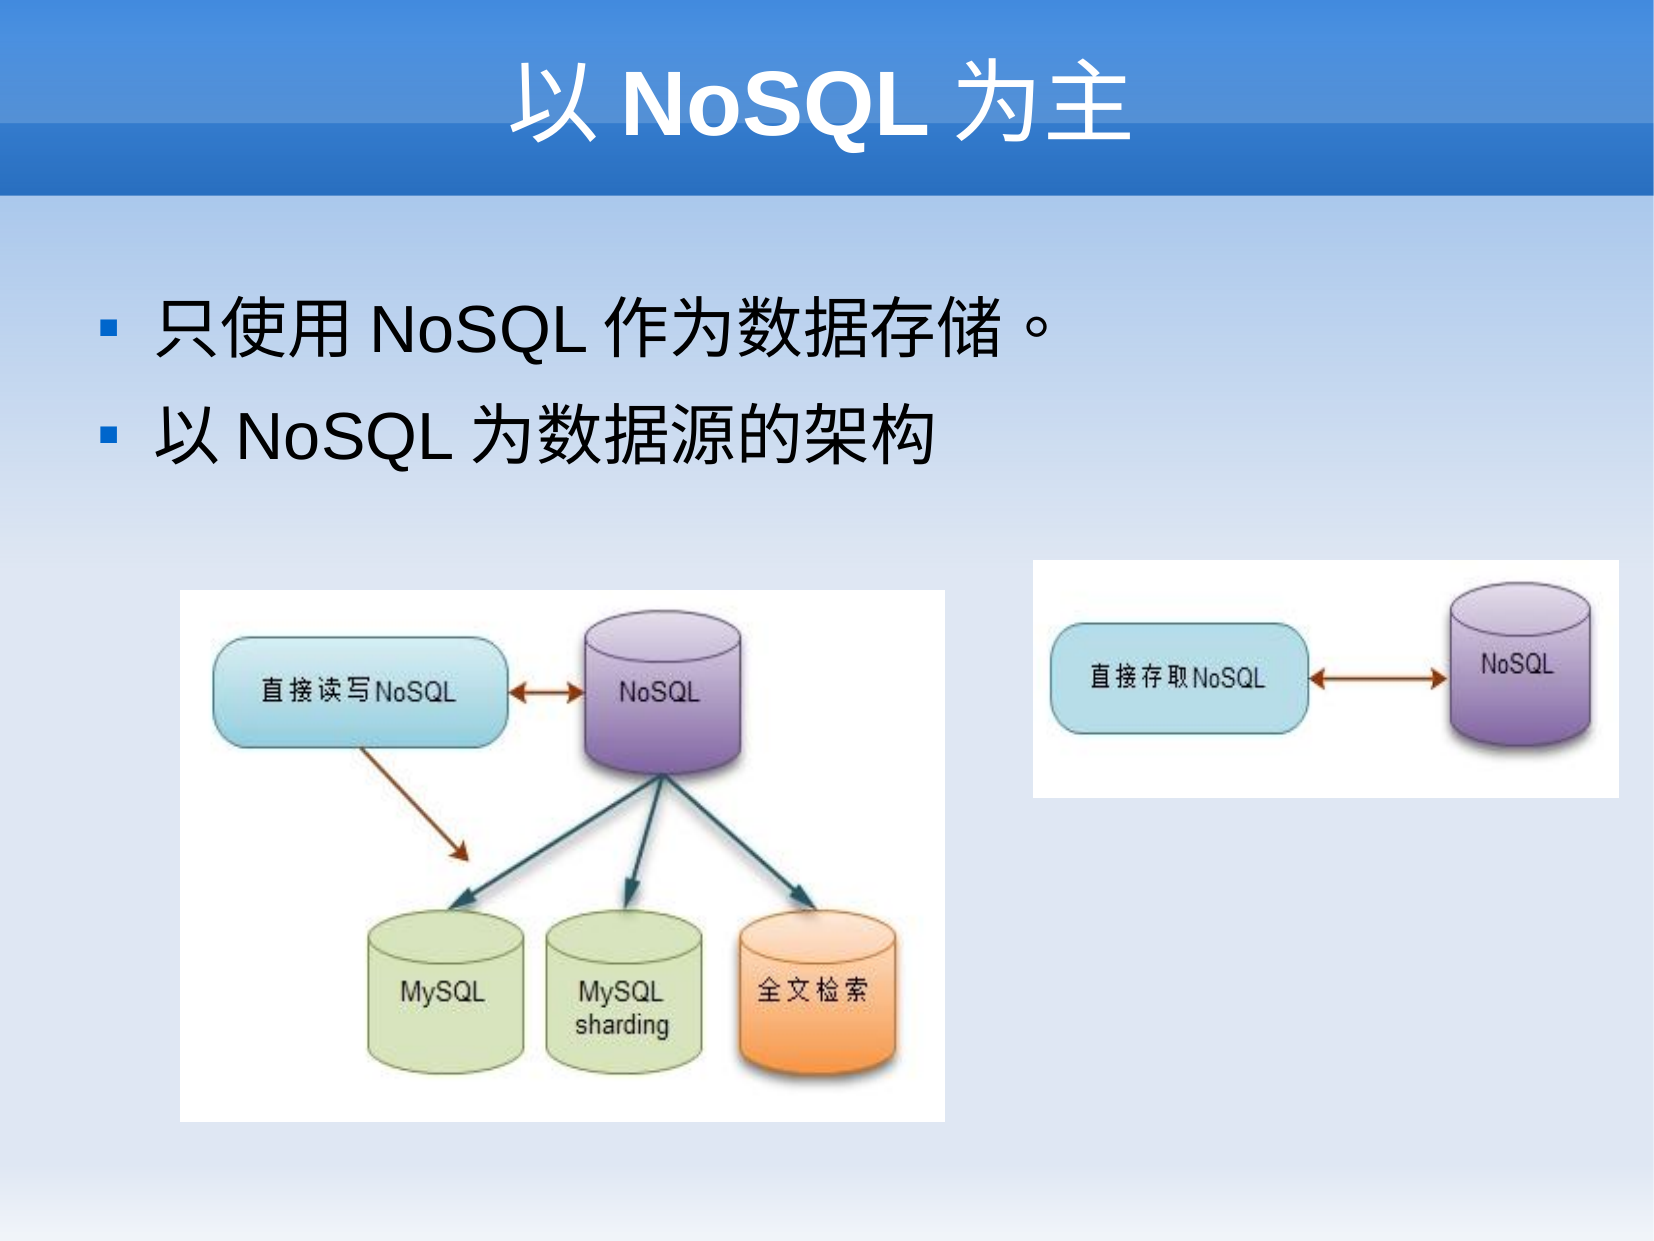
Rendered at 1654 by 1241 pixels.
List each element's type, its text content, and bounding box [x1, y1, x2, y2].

picture [0, 0, 1654, 1241]
title 以NoSQL为主 [76, 7, 1565, 200]
list 只使用NoSQL作为数据存储。 以NoSQL为数据源的架构 [82, 290, 1571, 1094]
